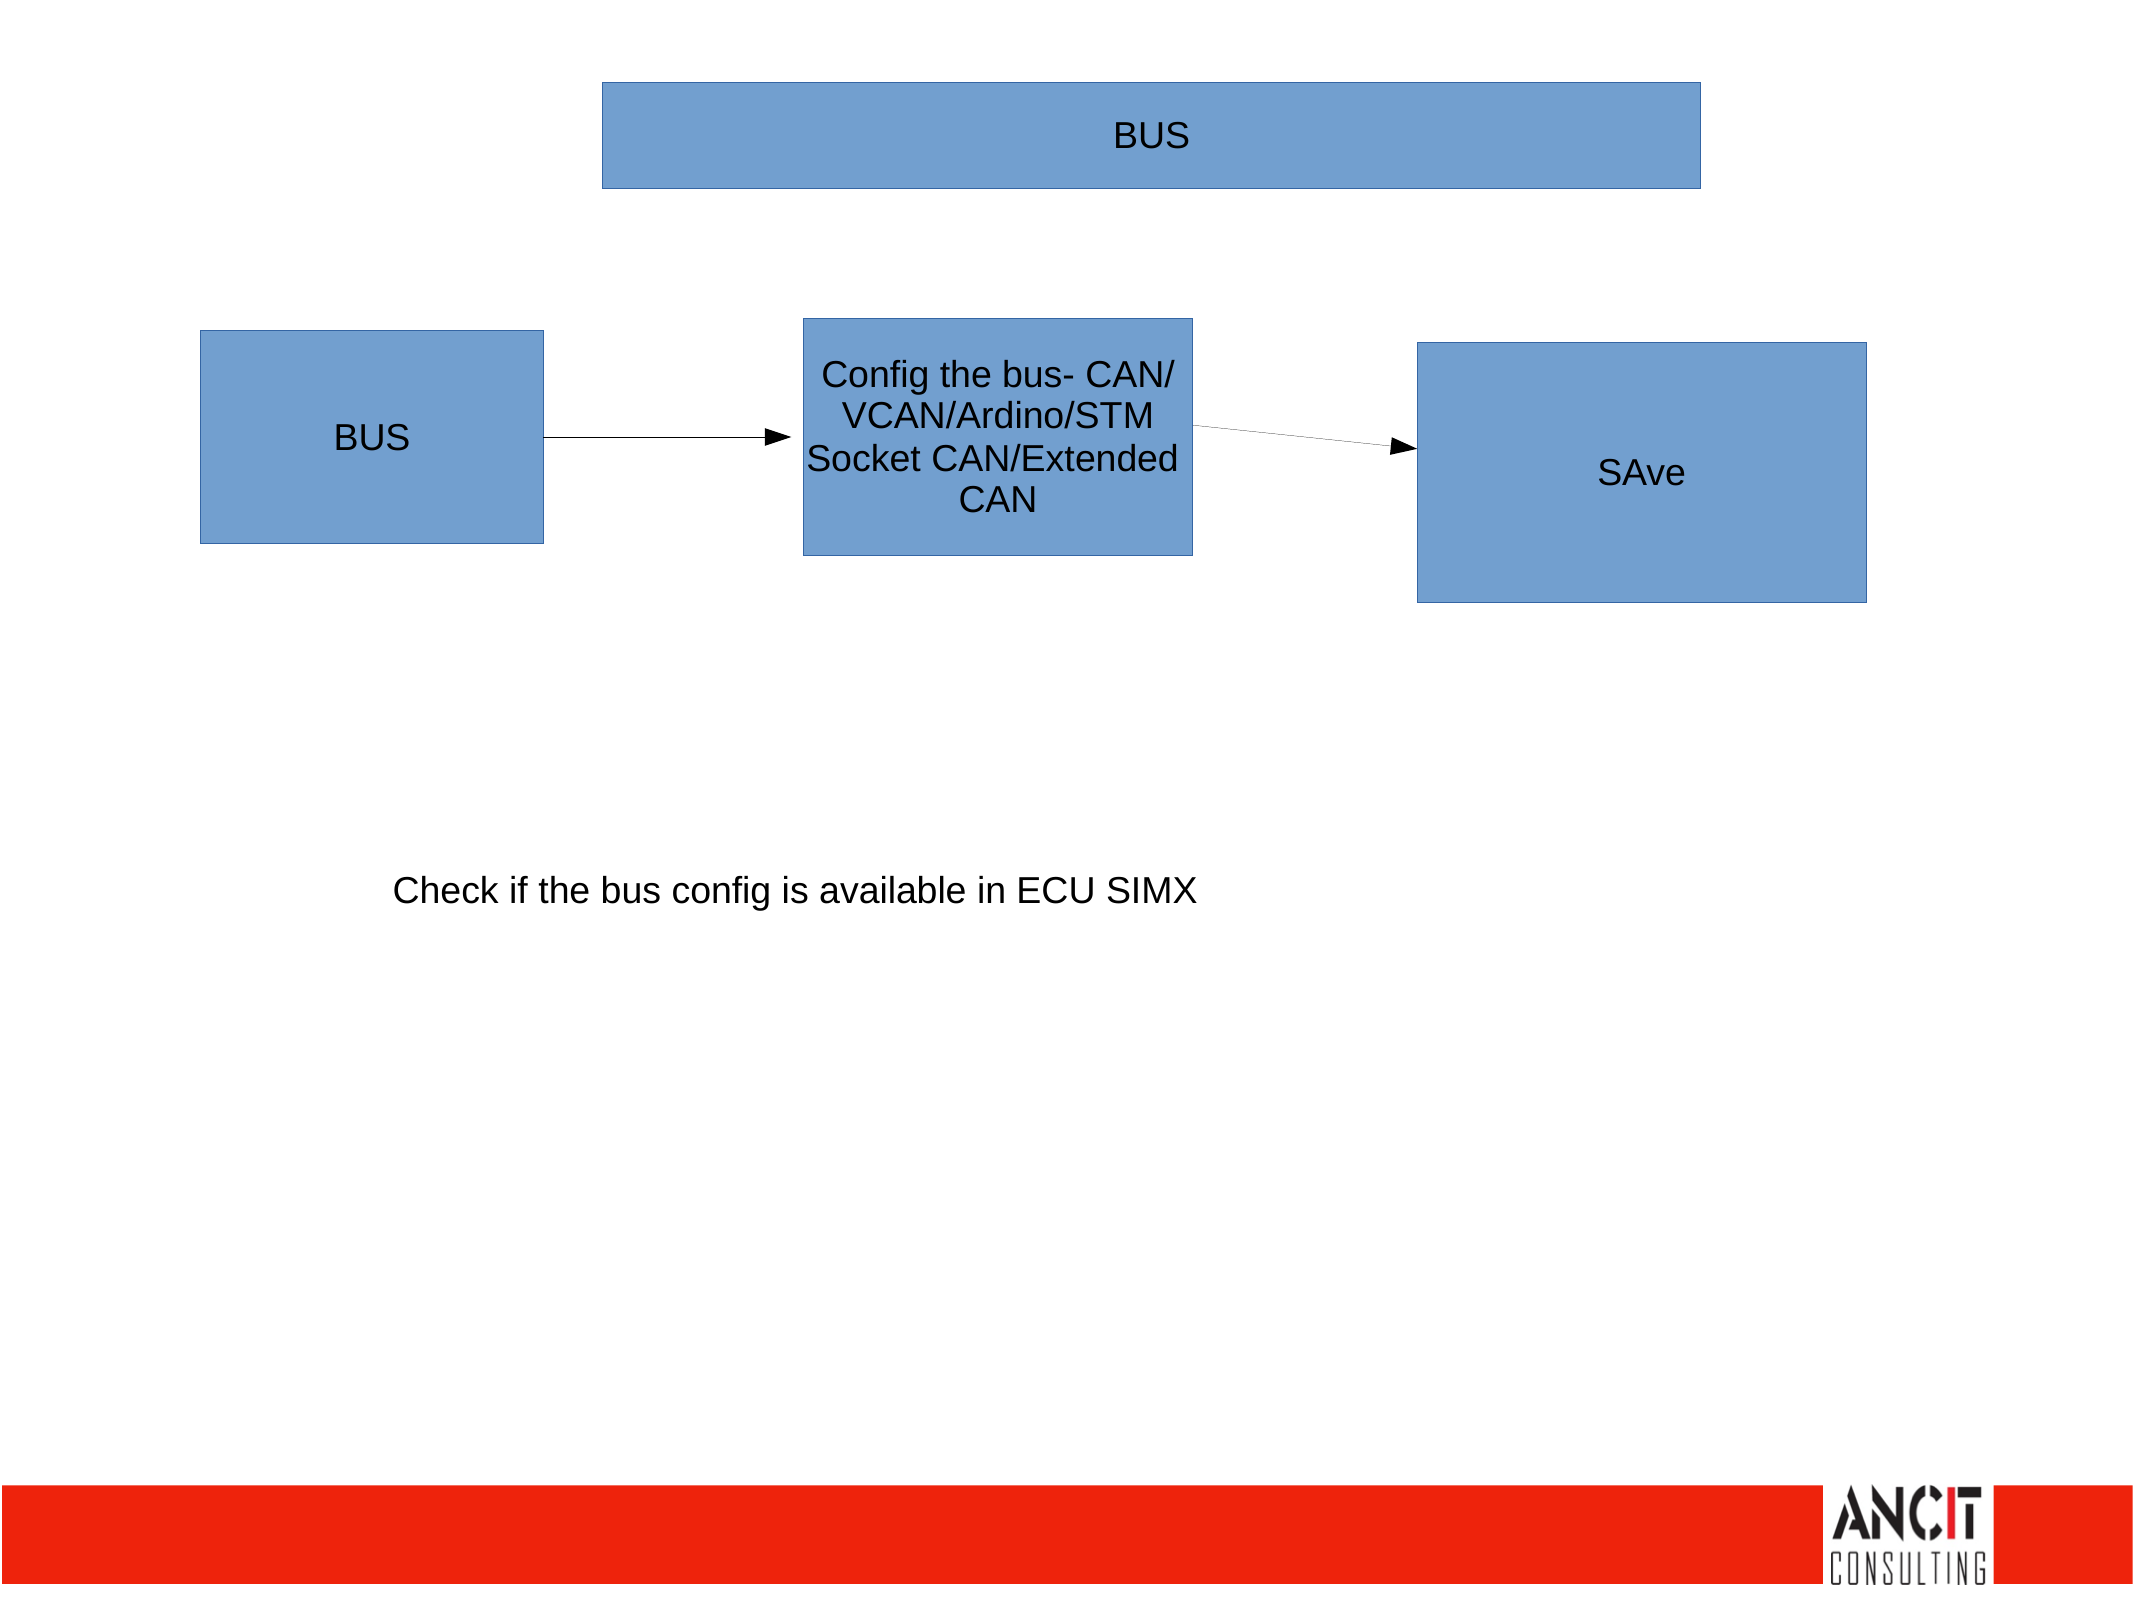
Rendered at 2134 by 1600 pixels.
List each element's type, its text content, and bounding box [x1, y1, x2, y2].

text_box BUS [602, 82, 1701, 189]
text_box Check if the bus config is available in ECU SIMX [377, 862, 1347, 920]
text_box Config the bus- CAN/ VCAN/Ardino/STM Socket CAN/Extended CAN [803, 318, 1193, 556]
picture [1831, 1484, 1986, 1585]
text_box [2, 1485, 1823, 1584]
text_box SAve [1417, 342, 1867, 603]
text_box BUS [200, 330, 544, 544]
text_box [1993, 1485, 2133, 1584]
